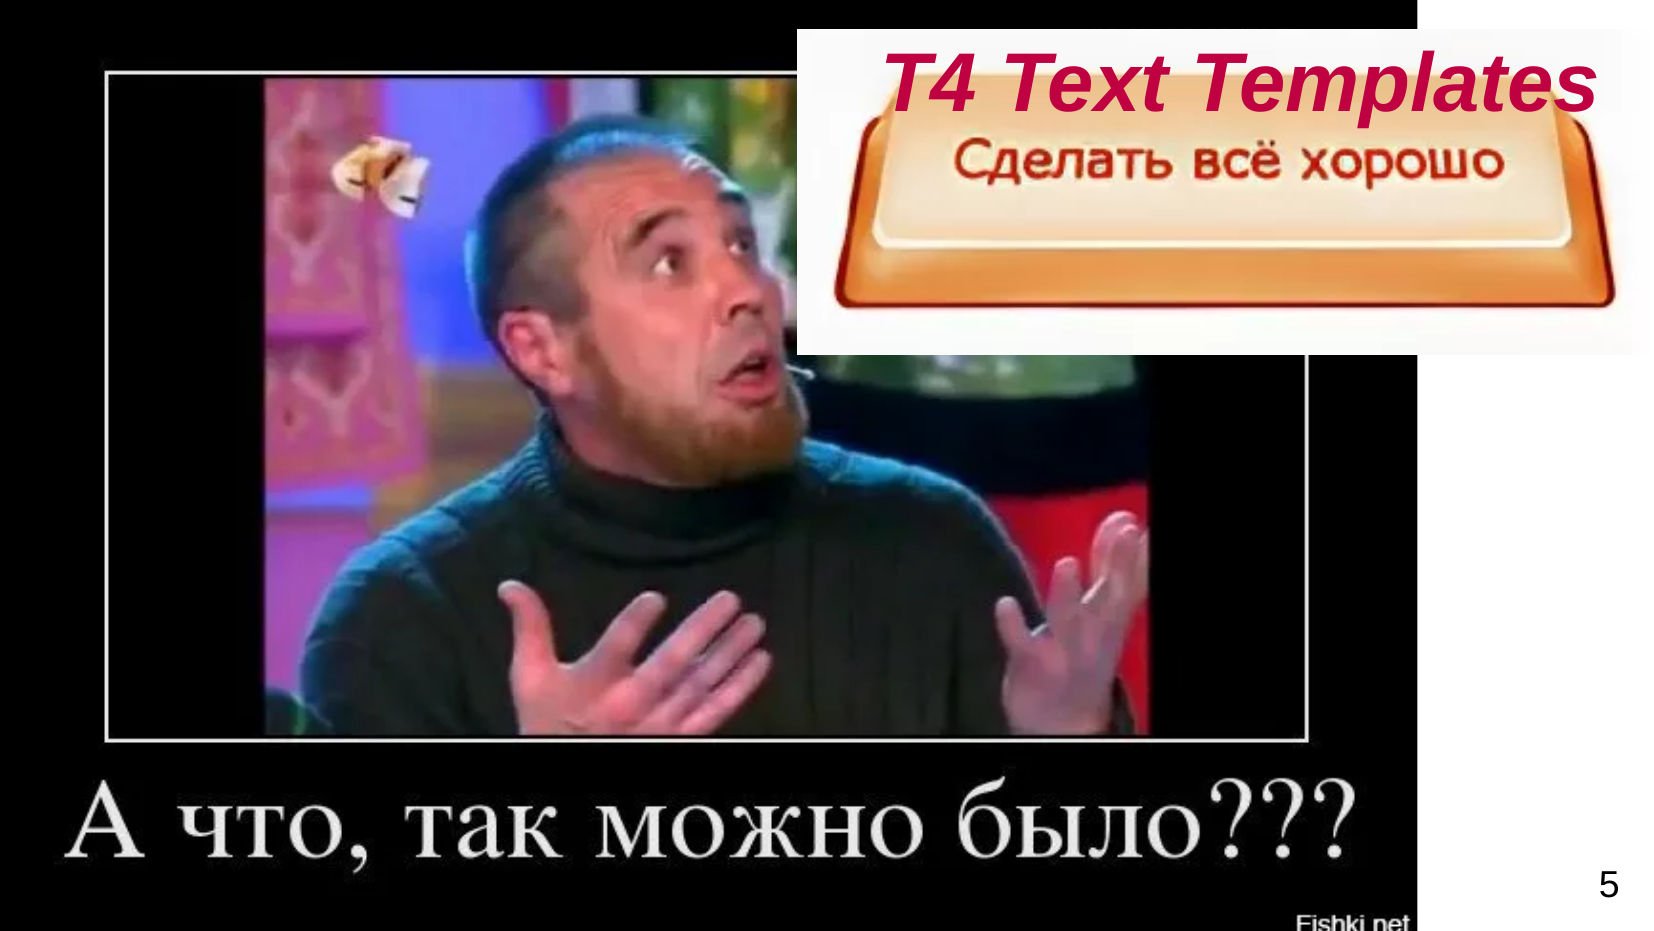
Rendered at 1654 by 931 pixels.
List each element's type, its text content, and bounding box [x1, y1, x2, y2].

text_box <номер> [1518, 856, 1654, 927]
picture [0, 0, 1654, 931]
text_box T4 Text Templates [826, 29, 1654, 194]
